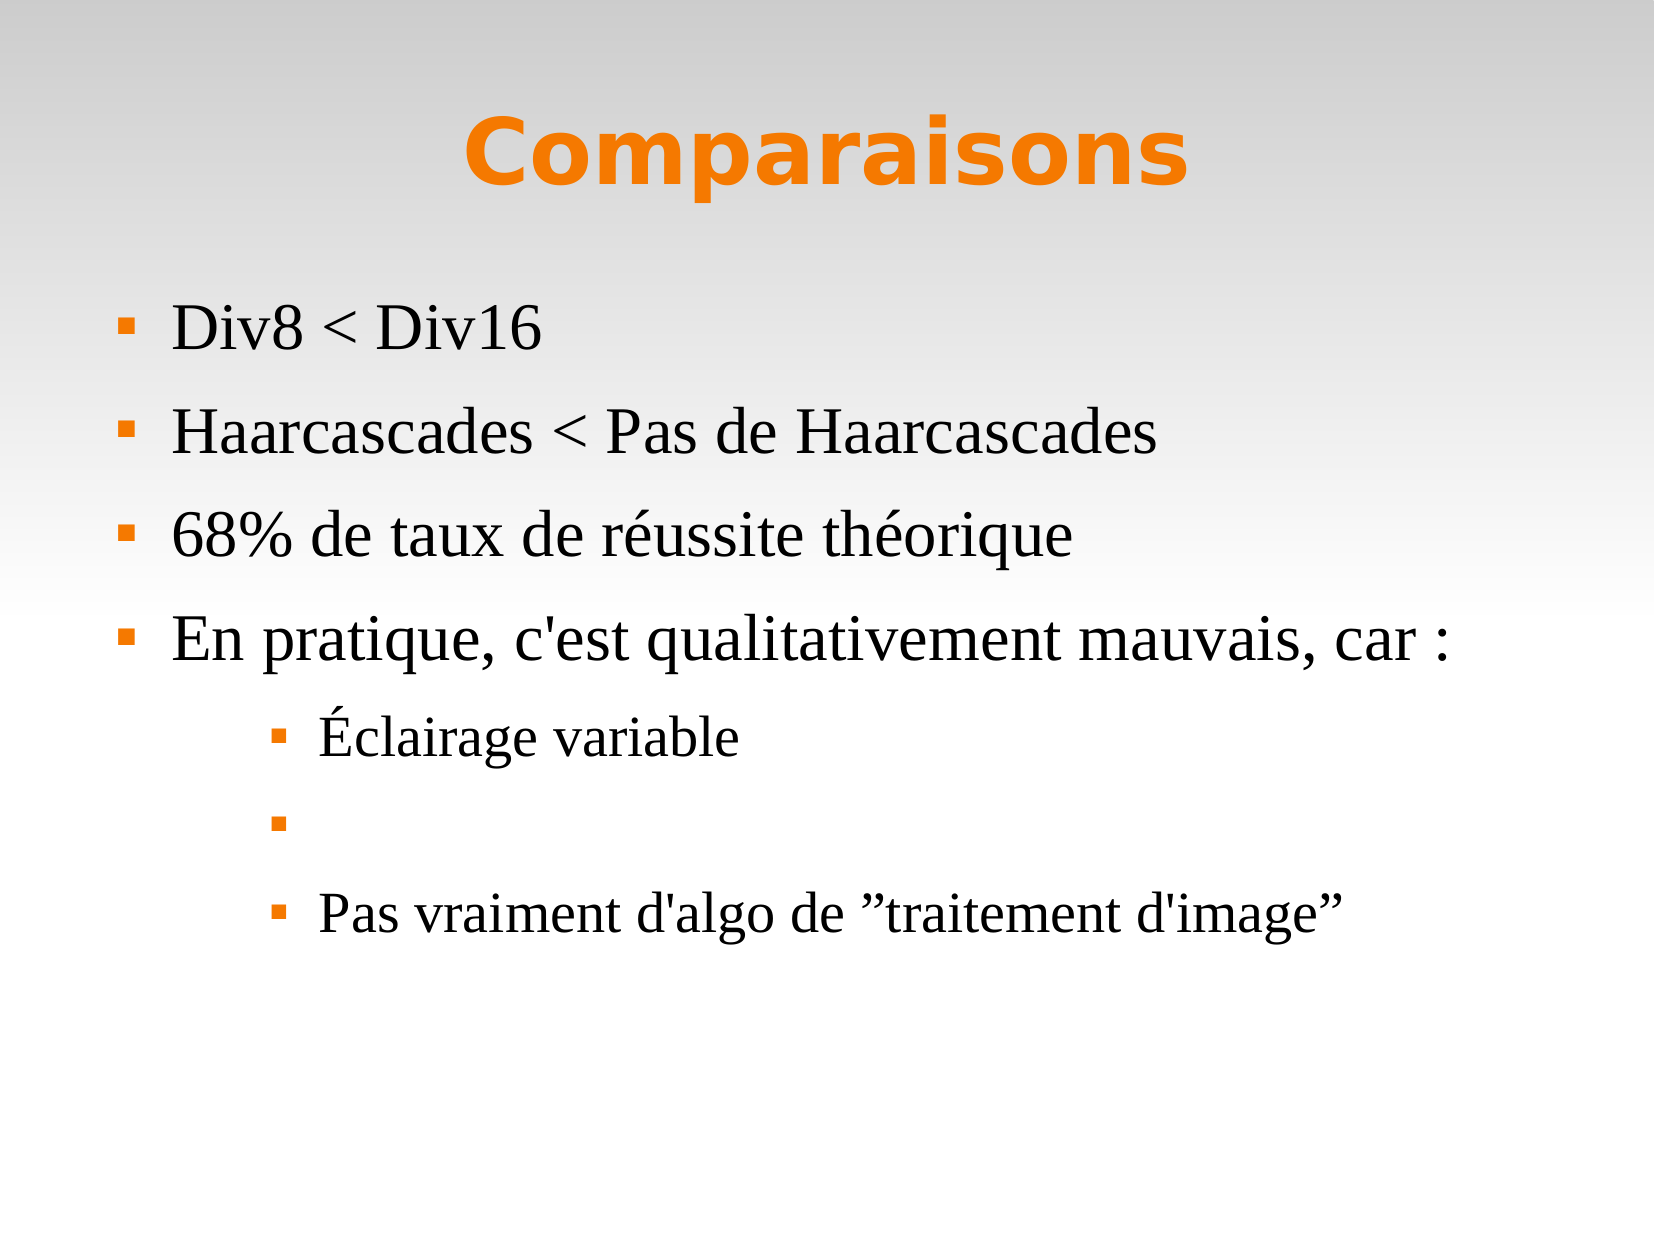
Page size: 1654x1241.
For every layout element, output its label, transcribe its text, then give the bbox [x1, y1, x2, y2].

list Div8 < Div16 Haarcascades < Pas de Haarcascades 68% de taux de réussite théorique En pratique, c'est qualitativement mauvais, car : Éclairage variable Pas vraiment d'algo de ”traitement d'image” [82, 290, 1571, 1094]
title Comparaisons [82, 56, 1571, 250]
